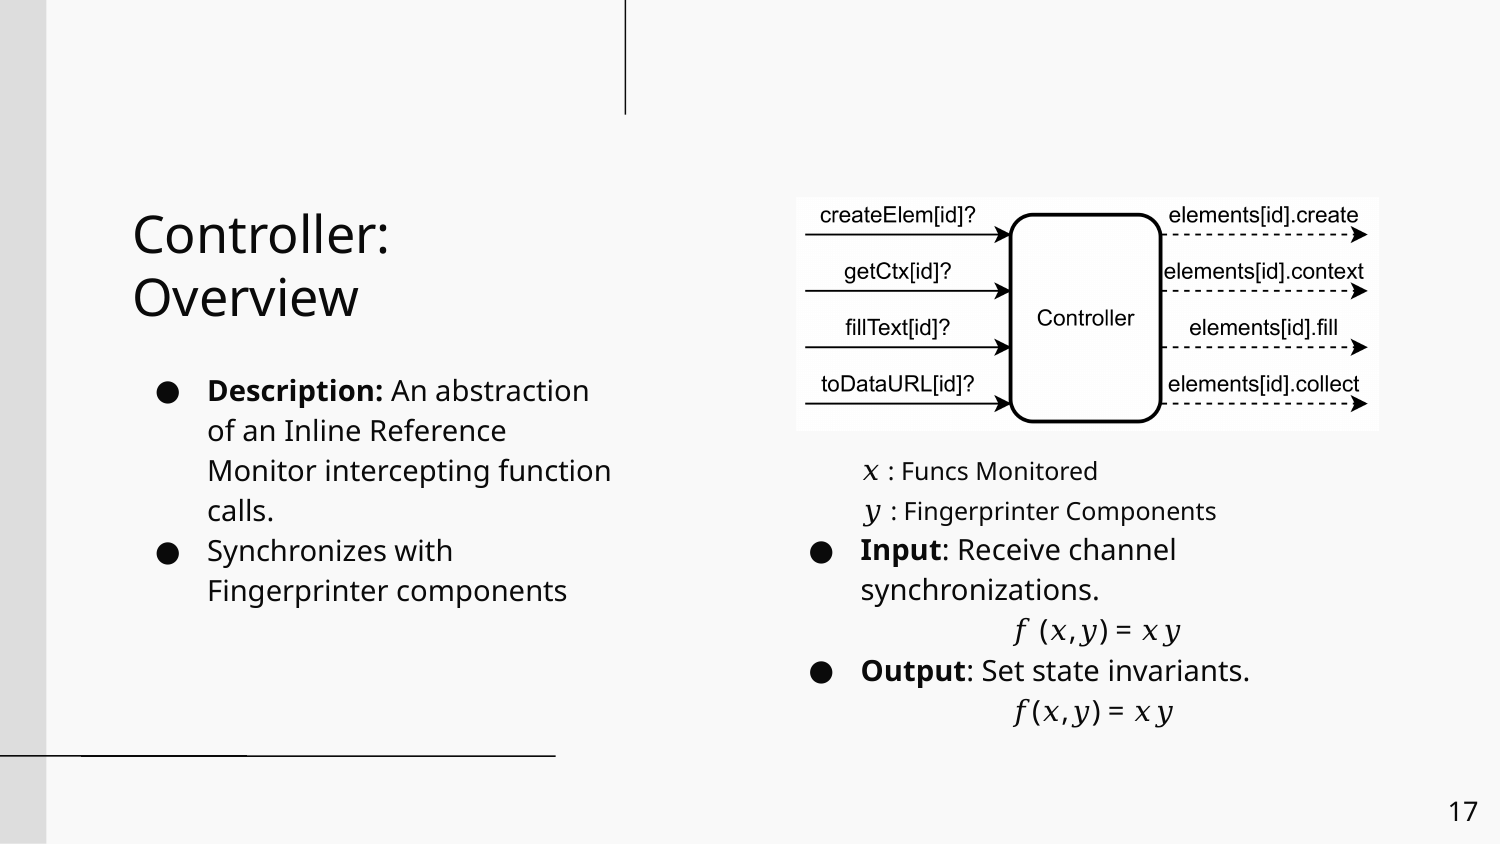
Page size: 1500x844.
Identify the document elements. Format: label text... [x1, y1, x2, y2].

title Controller: Overview [116, 186, 575, 351]
picture [796, 197, 1379, 430]
slide_number <number> [1403, 779, 1494, 844]
subtitle Description: An abstraction of an Inline Reference Monitor intercepting function calls. Synchronizes with Fingerprinter components [116, 351, 634, 628]
subtitle 𝑥 : Funcs Monitored 𝑦 : Fingerprinter Components Input: Receive channel synchronizations. 𝑓 (𝑥,𝑦) = 𝑥𝑦 Output: Set state invariants. 𝑓(𝑥,𝑦) = 𝑥𝑦 [770, 430, 1430, 694]
